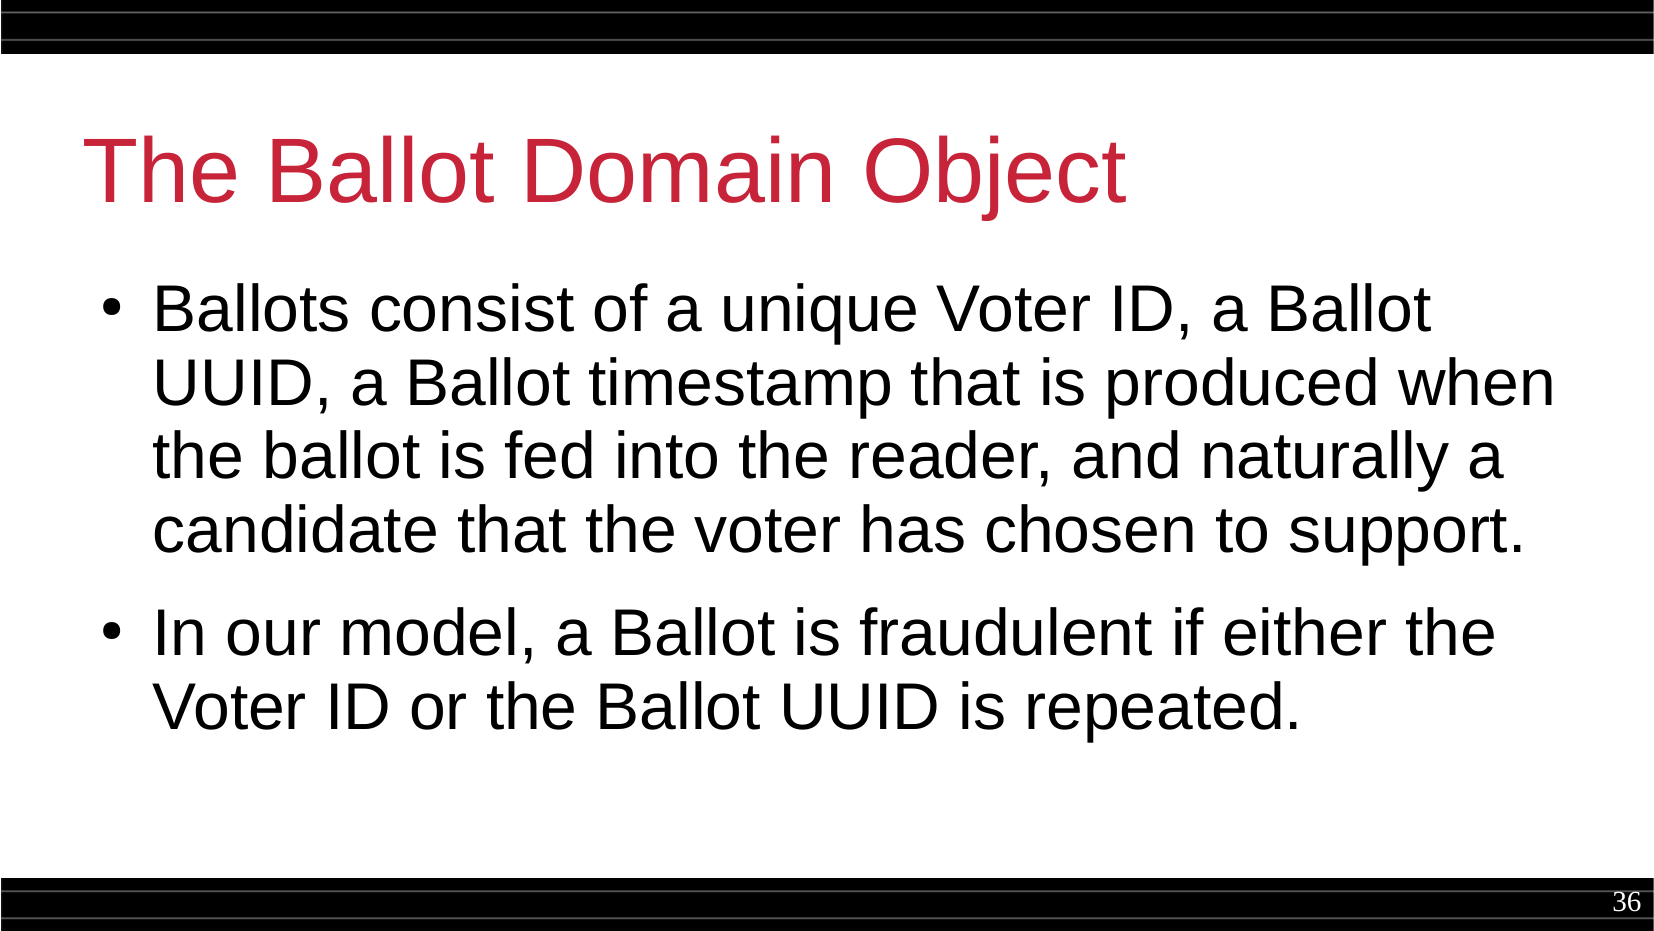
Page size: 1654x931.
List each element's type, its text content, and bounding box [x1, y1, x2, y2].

picture [1, 878, 1654, 931]
list Ballots consist of a unique Voter ID, a Ballot UUID, a Ballot timestamp that is produced when the ballot is fed into the reader, and naturally a candidate that the voter has chosen to support. In our model, a Ballot is fraudulent if either the Voter ID or the Ballot UUID is repeated. [82, 271, 1571, 758]
picture [1, 0, 1654, 54]
title The Ballot Domain Object [82, 92, 1571, 249]
